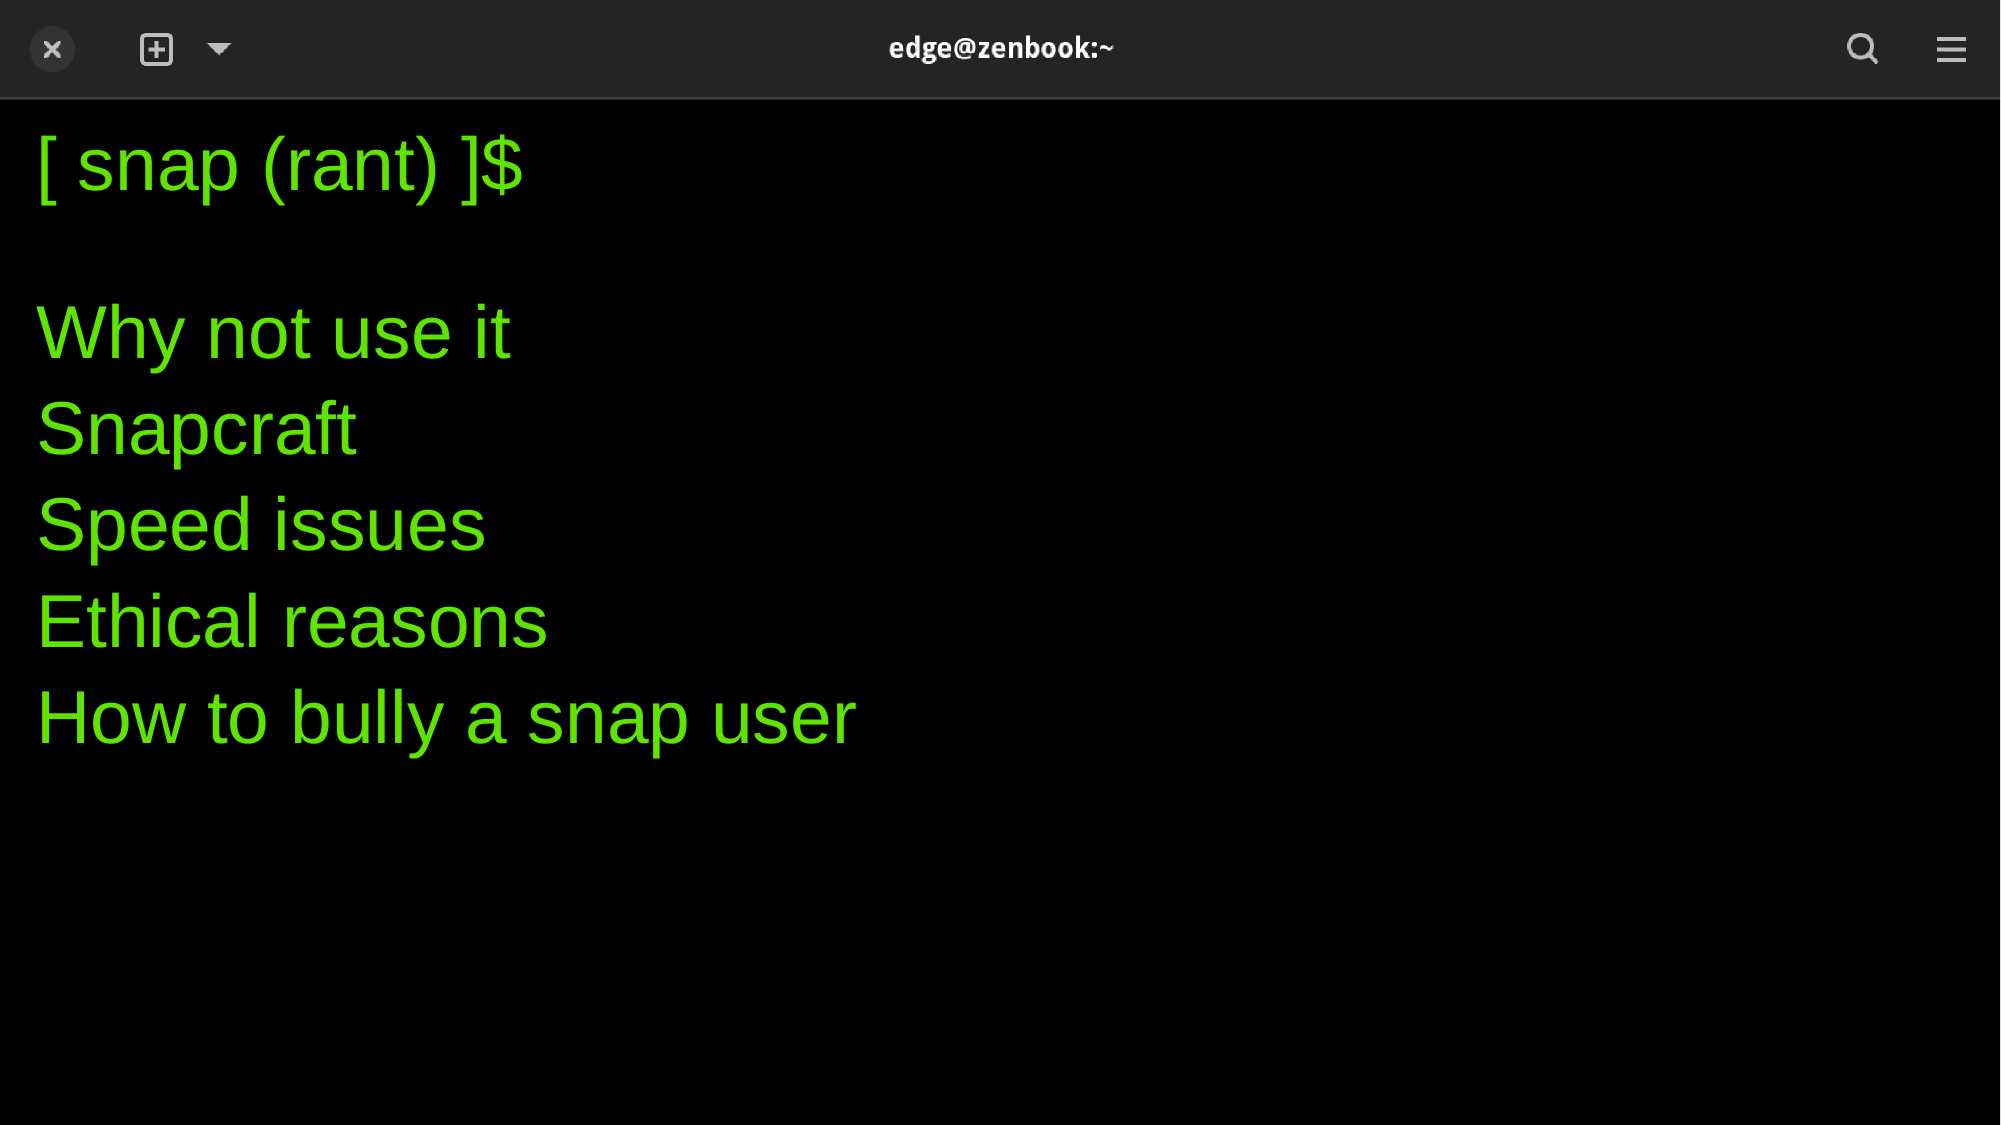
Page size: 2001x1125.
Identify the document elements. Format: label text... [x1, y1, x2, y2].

picture [0, 0, 2001, 1125]
subtitle [ snap (rant) ]$ Why not use it Snapcraft Speed issues Ethical reasons How to bully a snap user [21, 122, 1980, 1108]
